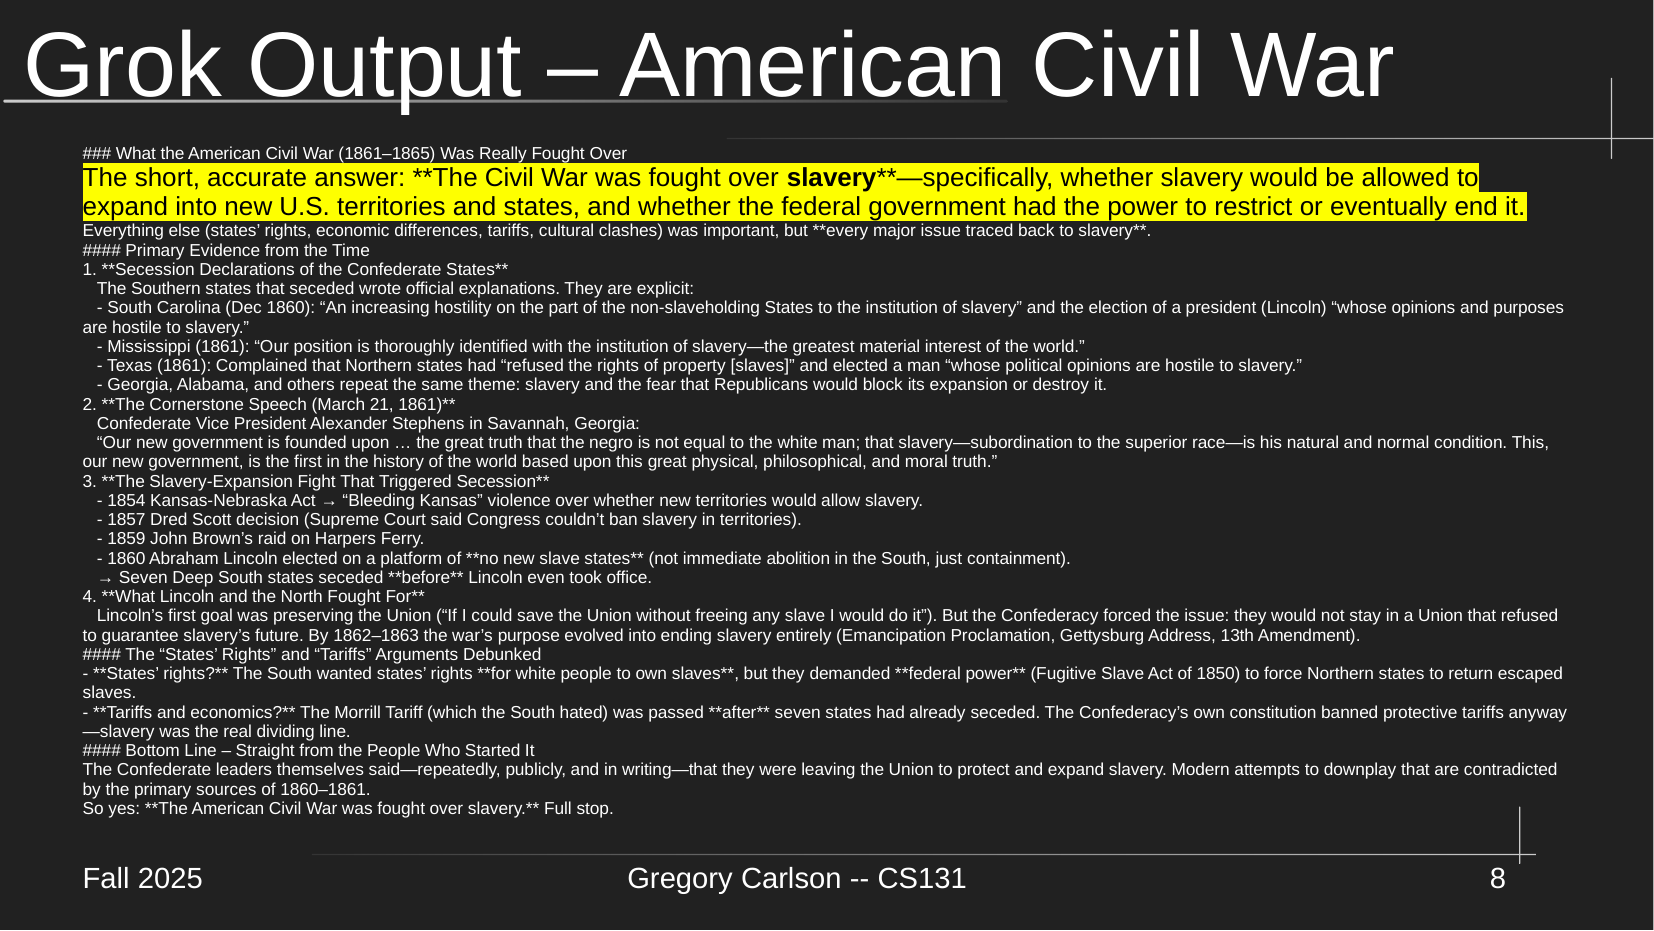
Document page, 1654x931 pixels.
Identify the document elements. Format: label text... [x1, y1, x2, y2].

title Grok Output – American Civil War [23, 11, 1589, 119]
list ### What the American Civil War (1861–1865) Was Really Fought Over The short, accurate answer: **The Civil War was fought over slavery**—specifically, whether slavery would be allowed to expand into new U.S. territories and states, and whether the federal government had the power to restrict or eventually end it. Everything else (states’ rights, economic differences, tariffs, cultural clashes) was important, but **every major issue traced back to slavery**. #### Primary Evidence from the Time 1. **Secession Declarations of the Confederate States** The Southern states that seceded wrote official explanations. They are explicit: - South Carolina (Dec 1860): “An increasing hostility on the part of the non-slaveholding States to the institution of slavery” and the election of a president (Lincoln) “whose opinions and purposes are hostile to slavery.” - Mississippi (1861): “Our position is thoroughly identified with the institution of slavery—the greatest material interest of the world.” - Texas (1861): Complained that Northern states had “refused the rights of property [slaves]” and elected a man “whose political opinions are hostile to slavery.” - Georgia, Alabama, and others repeat the same theme: slavery and the fear that Republicans would block its expansion or destroy it. 2. **The Cornerstone Speech (March 21, 1861)** Confederate Vice President Alexander Stephens in Savannah, Georgia: “Our new government is founded upon … the great truth that the negro is not equal to the white man; that slavery—subordination to the superior race—is his natural and normal condition. This, our new government, is the first in the history of the world based upon this great physical, philosophical, and moral truth.” 3. **The Slavery-Expansion Fight That Triggered Secession** - 1854 Kansas-Nebraska Act → “Bleeding Kansas” violence over whether new territories would allow slavery. - 1857 Dred Scott decision (Supreme Court said Congress couldn’t ban slavery in territories). - 1859 John Brown’s raid on Harpers Ferry. - 1860 Abraham Lincoln elected on a platform of **no new slave states** (not immediate abolition in the South, just containment). → Seven Deep South states seceded **before** Lincoln even took office. 4. **What Lincoln and the North Fought For** Lincoln’s first goal was preserving the Union (“If I could save the Union without freeing any slave I would do it”). But the Confederacy forced the issue: they would not stay in a Union that refused to guarantee slavery’s future. By 1862–1863 the war’s purpose evolved into ending slavery entirely (Emancipation Proclamation, Gettysburg Address, 13th Amendment). #### The “States’ Rights” and “Tariffs” Arguments Debunked - **States’ rights?** The South wanted states’ rights **for white people to own slaves**, but they demanded **federal power** (Fugitive Slave Act of 1850) to force Northern states to return escaped slaves. - **Tariffs and economics?** The Morrill Tariff (which the South hated) was passed **after** seven states had already seceded. The Confederacy’s own constitution banned protective tariffs anyway—slavery was the real dividing line. #### Bottom Line – Straight from the People Who Started It The Confederate leaders themselves said—repeatedly, publicly, and in writing—that they were leaving the Union to protect and expand slavery. Modern attempts to downplay that are contradicted by the primary sources of 1860–1861. So yes: **The American Civil War was fought over slavery.** Full stop. [82, 144, 1571, 857]
